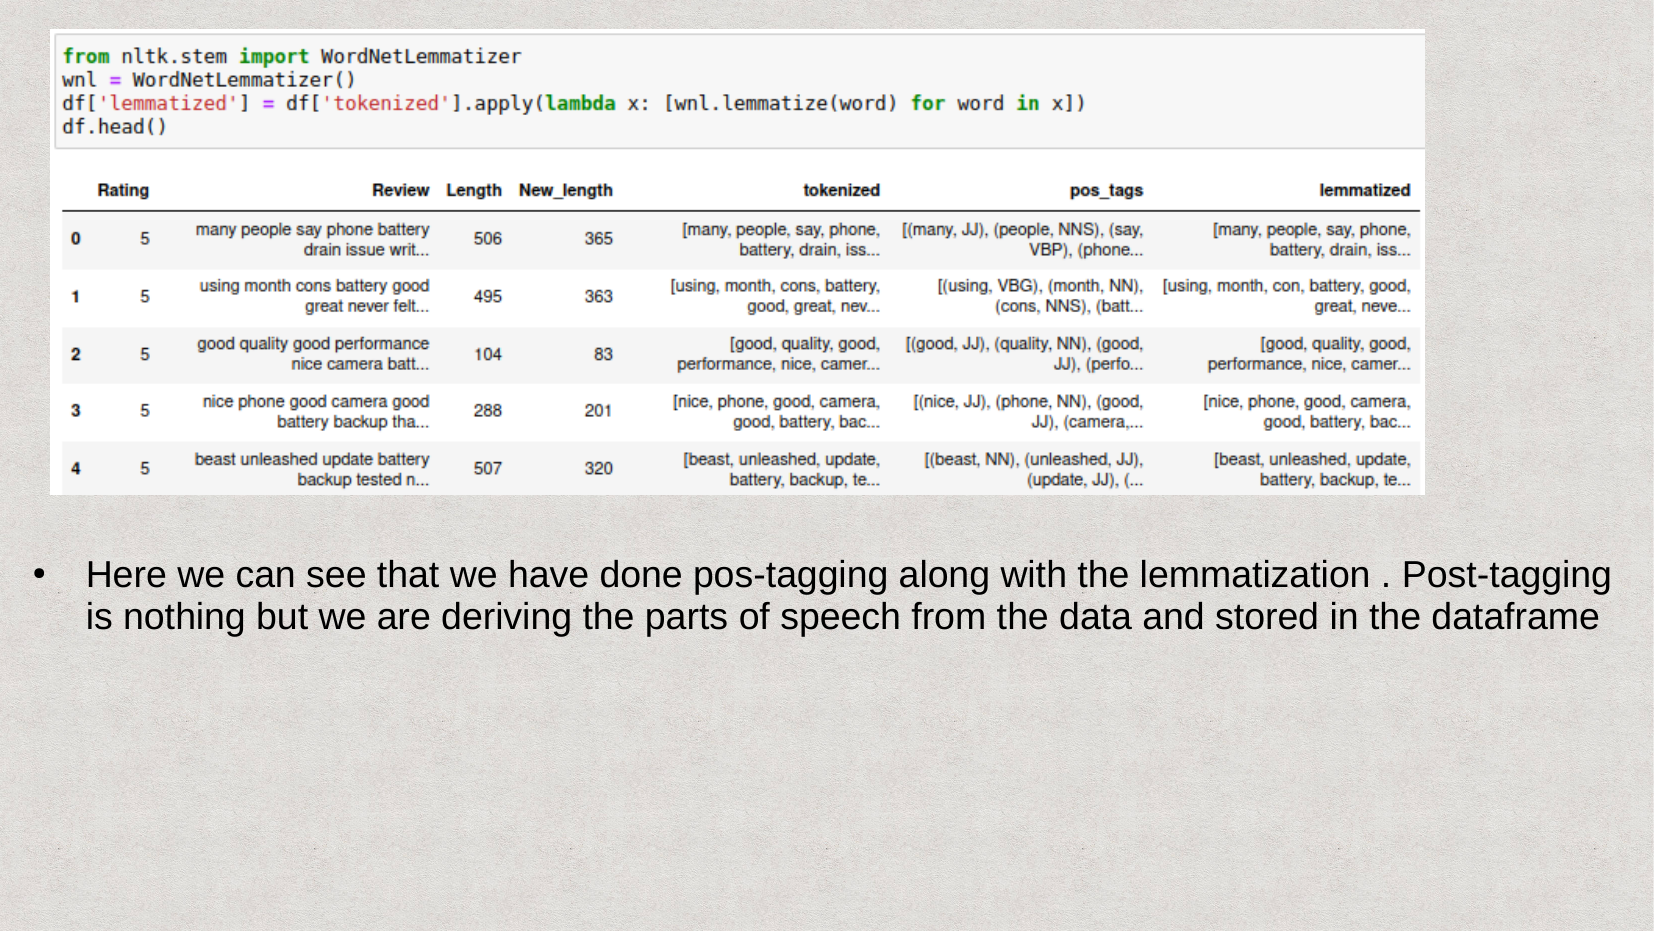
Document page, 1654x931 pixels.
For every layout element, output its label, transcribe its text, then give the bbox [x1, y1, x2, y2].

list Here we can see that we have done pos-tagging along with the lemmatization . Post-tagging is nothing but we are deriving the parts of speech from the data and stored in the dataframe [15, 15, 1621, 901]
picture [0, 0, 1654, 931]
